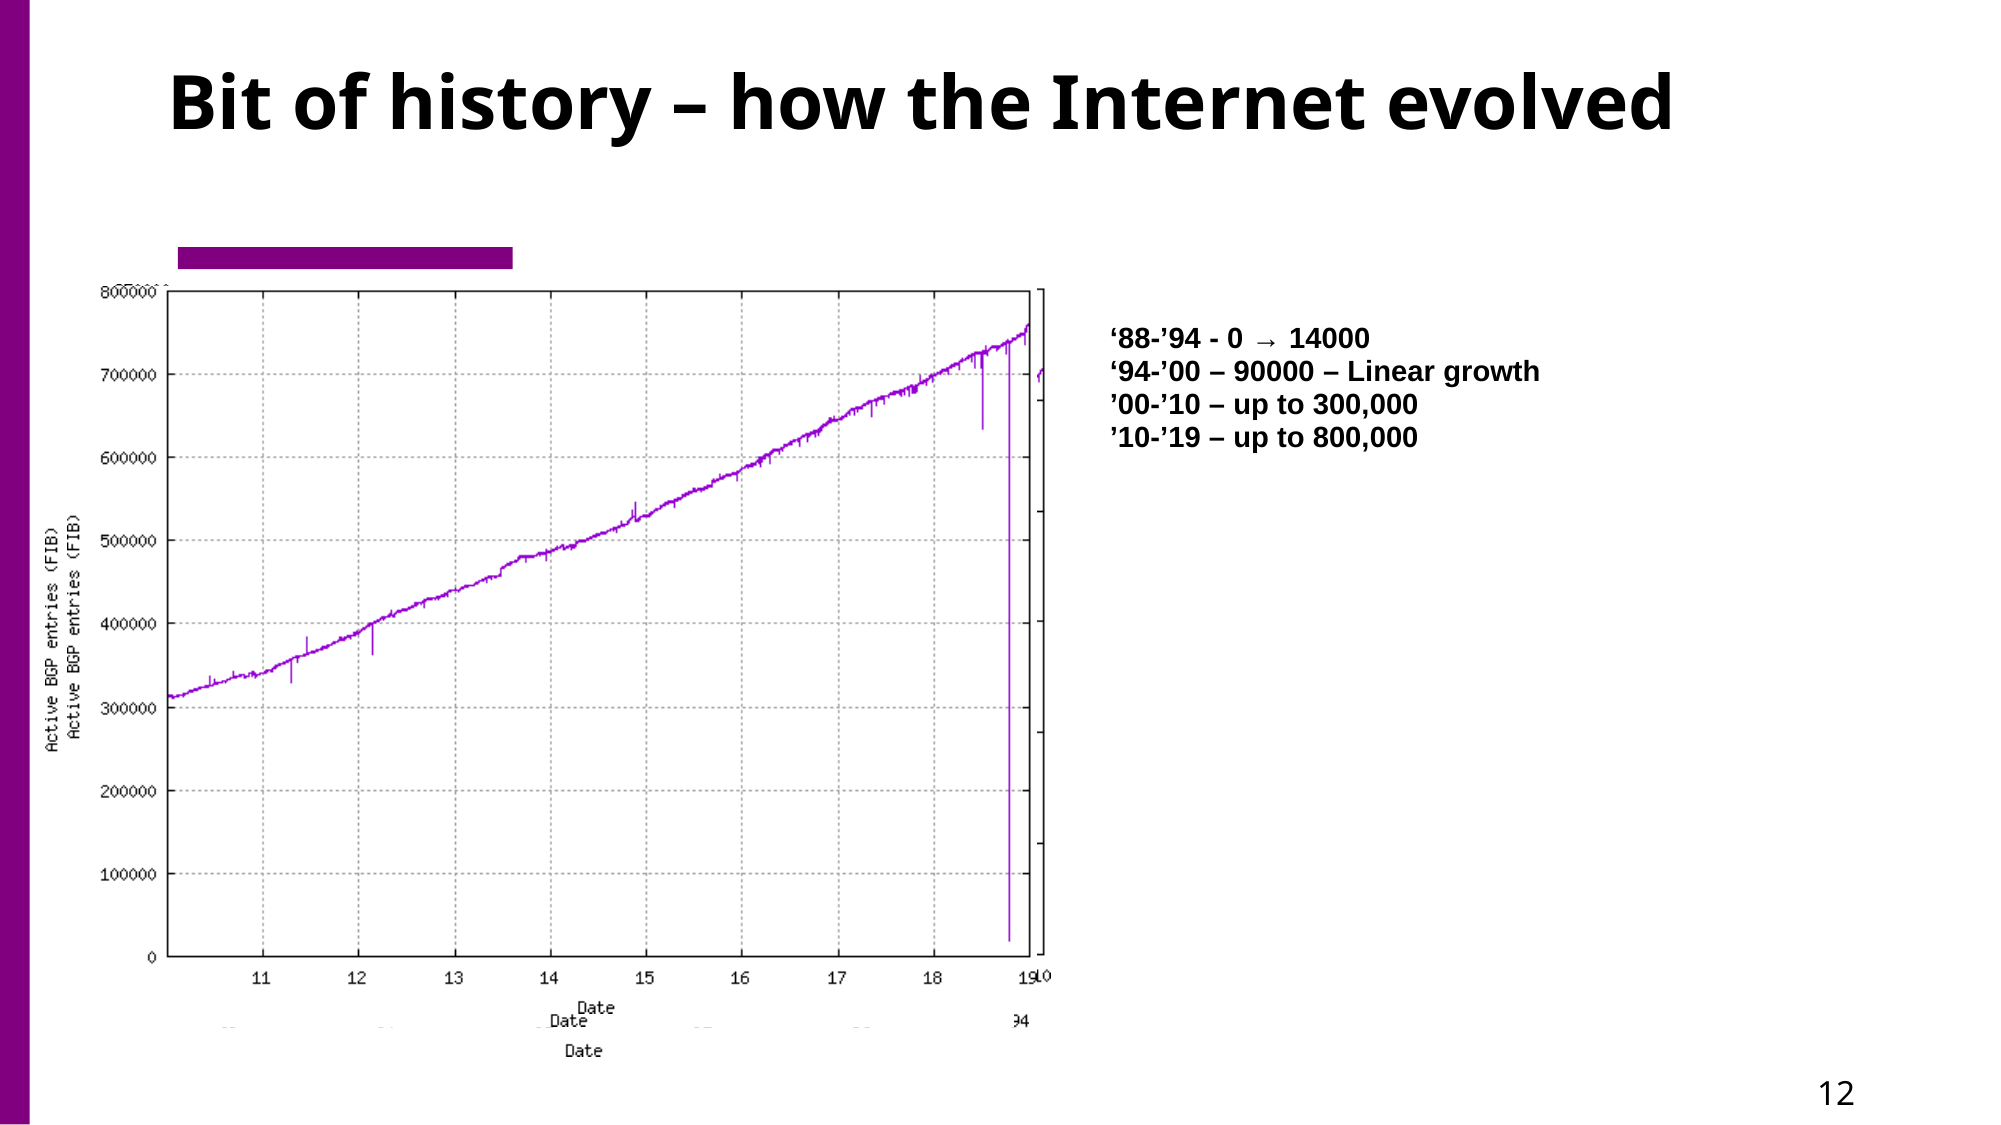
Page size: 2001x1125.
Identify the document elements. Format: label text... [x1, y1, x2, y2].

picture [45, 284, 1051, 1057]
text_box ‘88-’94 - 0 → 14000 ‘94-’00 – 90000 – Linear growth ’00-’10 – up to 300,000 ’10-’19 – up to 800,000 [1095, 314, 1691, 461]
list [104, 218, 913, 284]
title Bit of history – how the Internet evolved [116, 37, 1696, 163]
